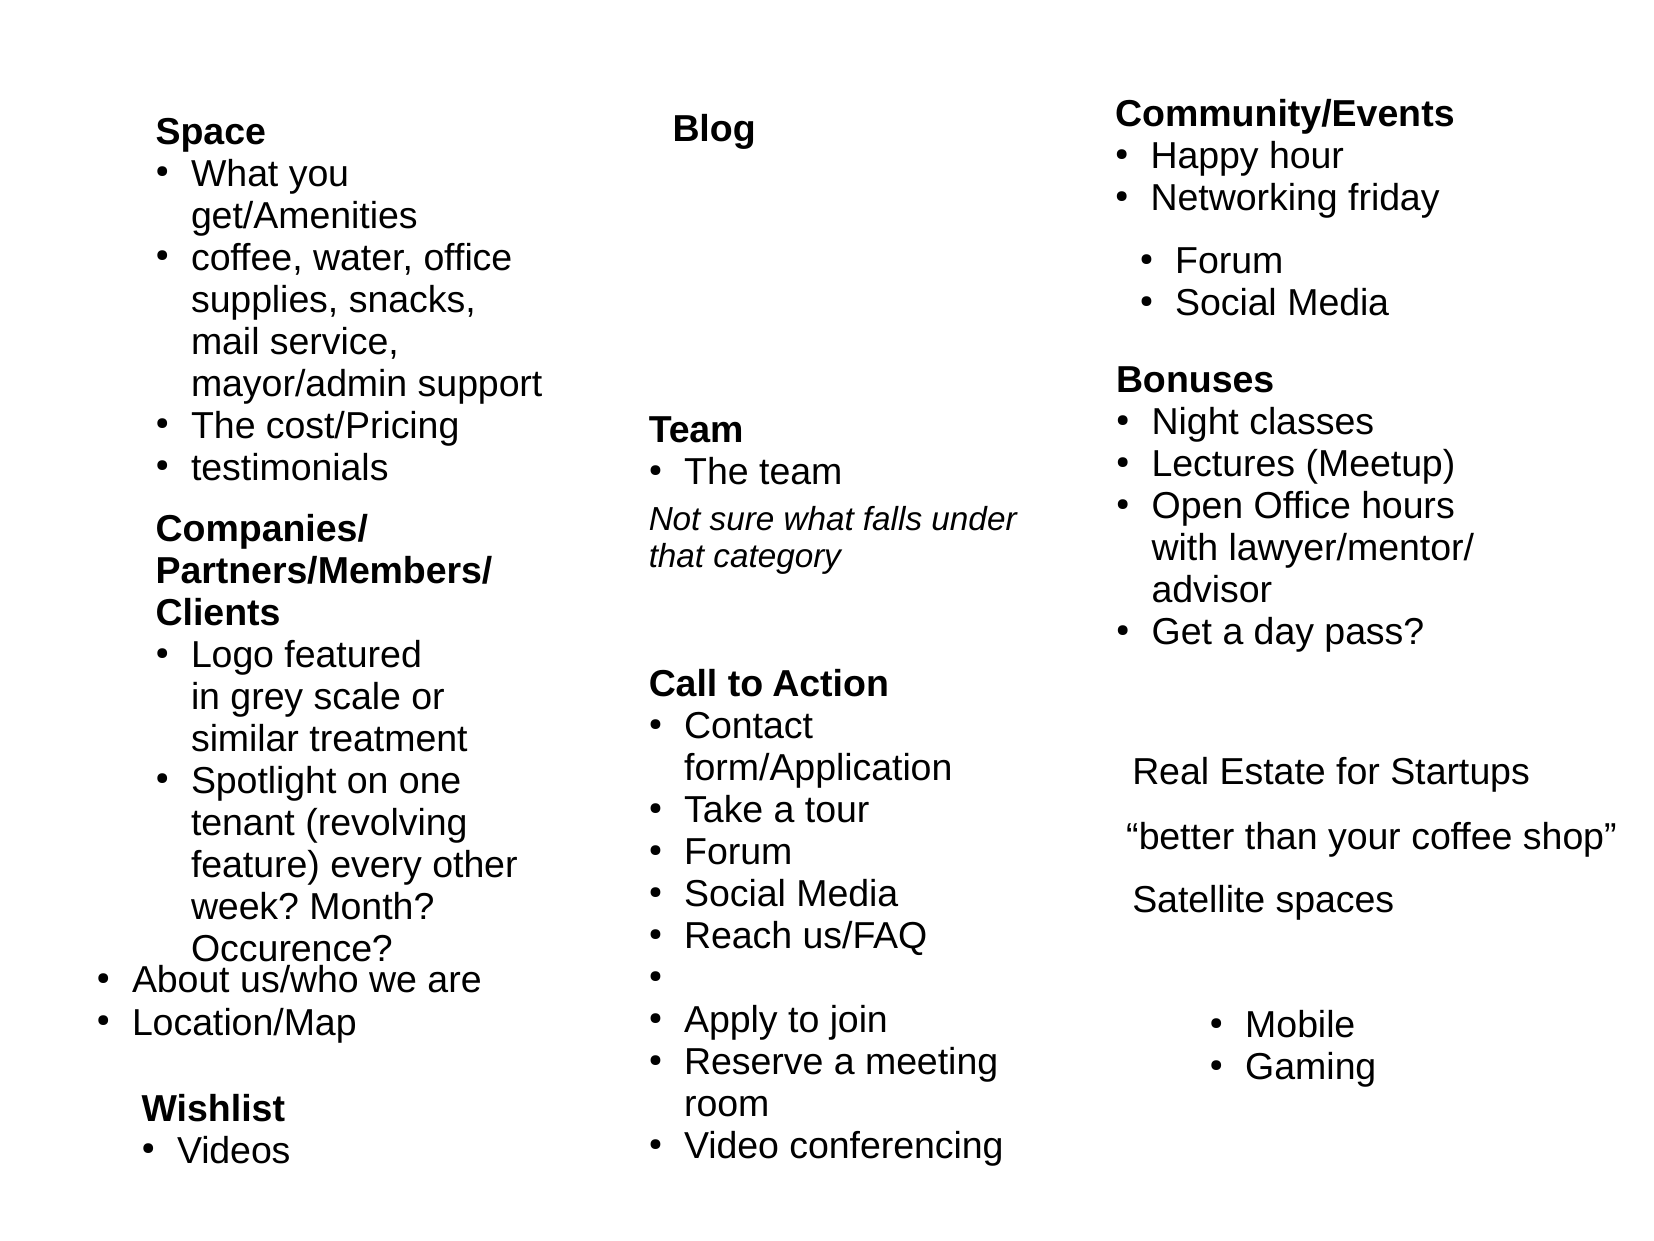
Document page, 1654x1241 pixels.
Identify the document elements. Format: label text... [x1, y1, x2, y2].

text_box Not sure what falls under that category [634, 492, 1070, 582]
text_box Forum Social Media [1125, 190, 1561, 332]
text_box About us/who we are Location/Map [81, 909, 517, 1051]
text_box Satellite spaces [1117, 870, 1553, 928]
text_box Team The team [634, 401, 1070, 492]
text_box “better than your coffee shop” [1111, 807, 1654, 865]
text_box Blog [657, 99, 1093, 157]
text_box Mobile Gaming [1194, 954, 1630, 1096]
text_box Community/Events Happy hour Networking friday [1100, 84, 1536, 226]
text_box Space What you get/Amenities coffee, water, office supplies, snacks, mail service, mayor/admin support The cost/Pricing testimonials [140, 102, 576, 496]
text_box Bonuses Night classes Lectures (Meetup) Open Office hours with lawyer/mentor/ advisor Get a day pass? [1101, 351, 1537, 661]
text_box Wishlist Videos [126, 1079, 562, 1179]
text_box Real Estate for Startups [1117, 742, 1553, 800]
text_box Companies/Partners/Members/Clients Logo featured in grey scale or similar treatment Spotlight on one tenant (revolving feature) every other week? Month? Occurence? [140, 499, 576, 935]
text_box Call to Action Contact form/Application Take a tour Forum Social Media Reach us/FAQ Apply to join Reserve a meeting room Video conferencing [634, 655, 1070, 1174]
